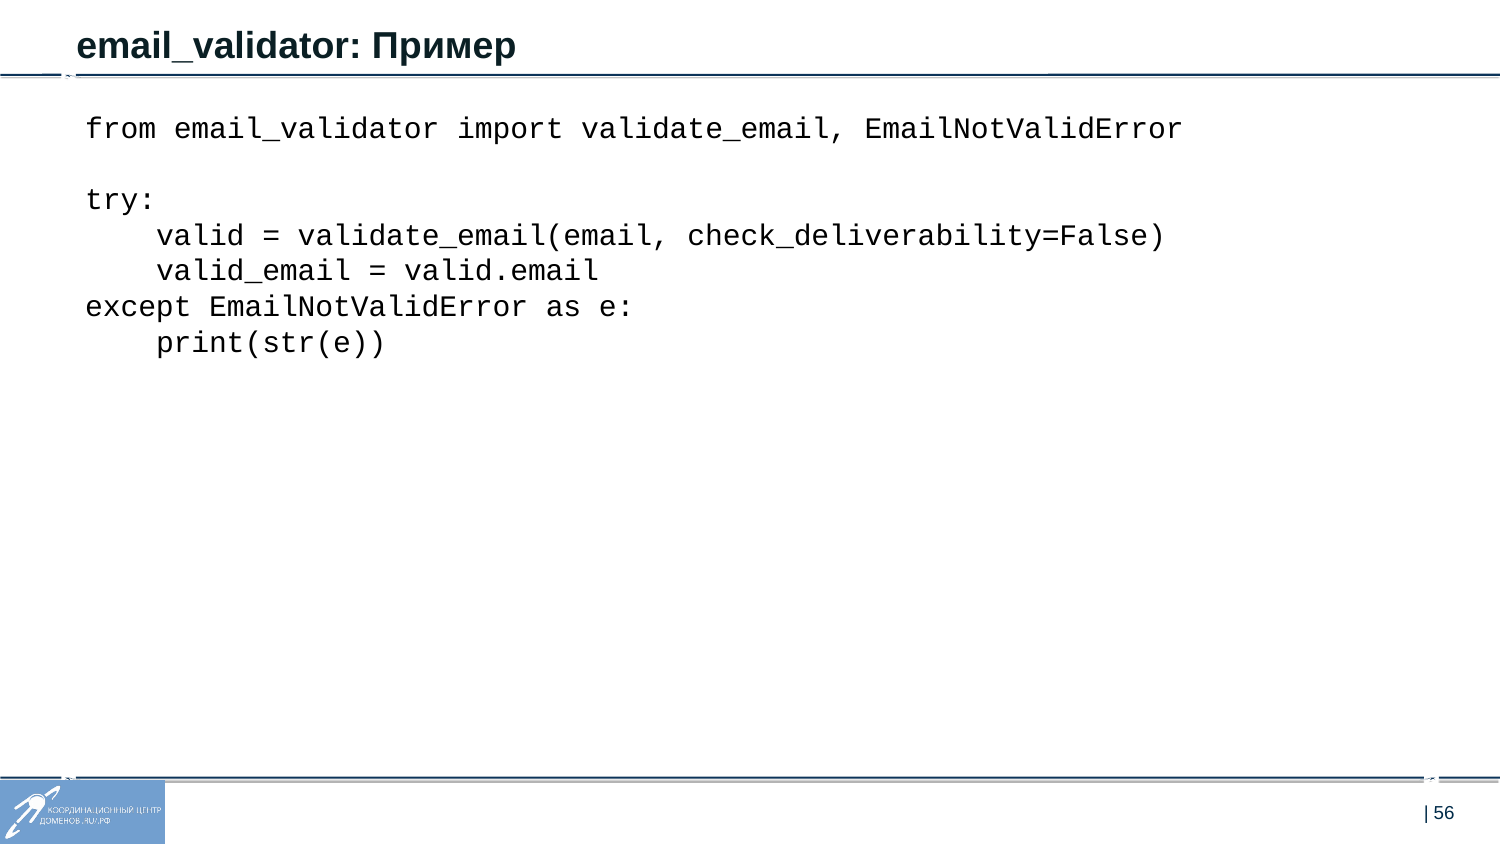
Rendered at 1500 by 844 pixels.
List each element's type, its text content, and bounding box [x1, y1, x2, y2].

title email_validator: Пример [61, 5, 1376, 62]
picture [0, 779, 166, 844]
list from email_validator import validate_email, EmailNotValidError try: valid = validate_email(email, check_deliverability=False) valid_email = valid.email except EmailNotValidError as e: print(str(e)) [70, 93, 1368, 656]
